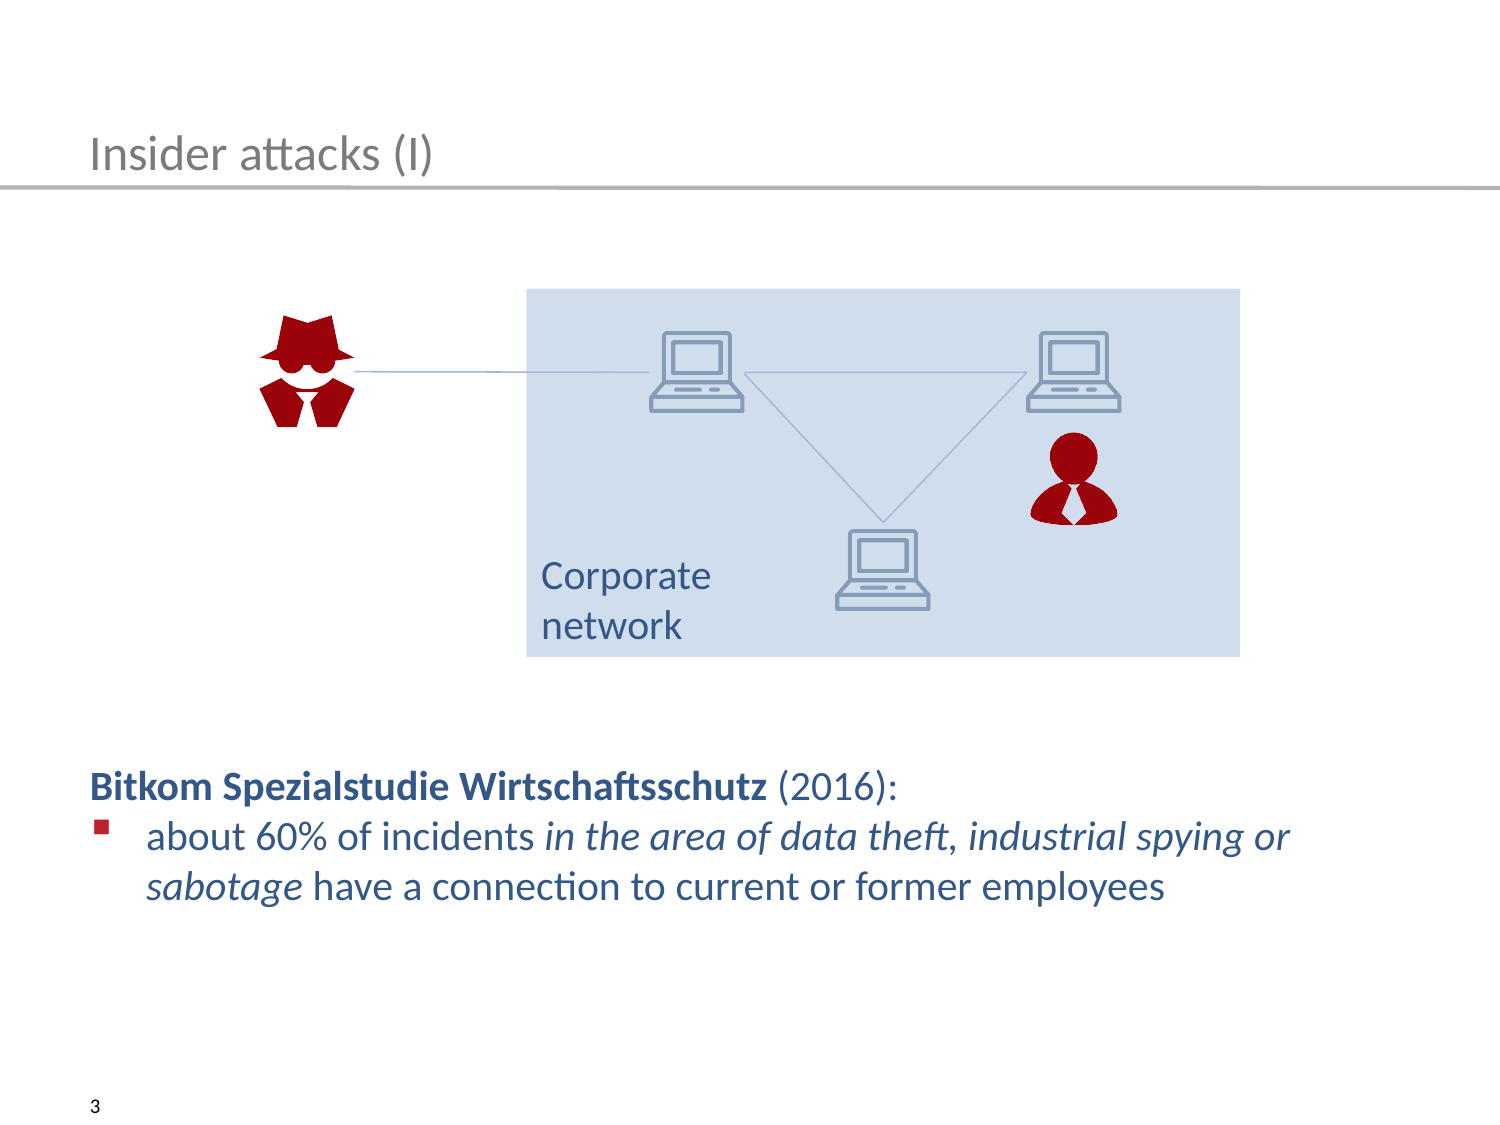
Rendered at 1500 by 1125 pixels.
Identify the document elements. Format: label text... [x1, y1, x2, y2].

picture [835, 522, 931, 618]
picture [1030, 432, 1119, 527]
text_box [526, 288, 1241, 657]
picture [1026, 324, 1122, 420]
picture [259, 315, 355, 429]
text_box [747, 374, 1023, 520]
text_box Bitkom Spezialstudie Wirtschaftsschutz (2016): about 60% of incidents in the area of data theft, industrial spying or sabotage have a connection to current or former employees [75, 751, 1463, 960]
text_box Insider attacks (I) [75, 19, 1463, 188]
text_box Corporate network [526, 540, 810, 656]
picture [649, 324, 745, 420]
